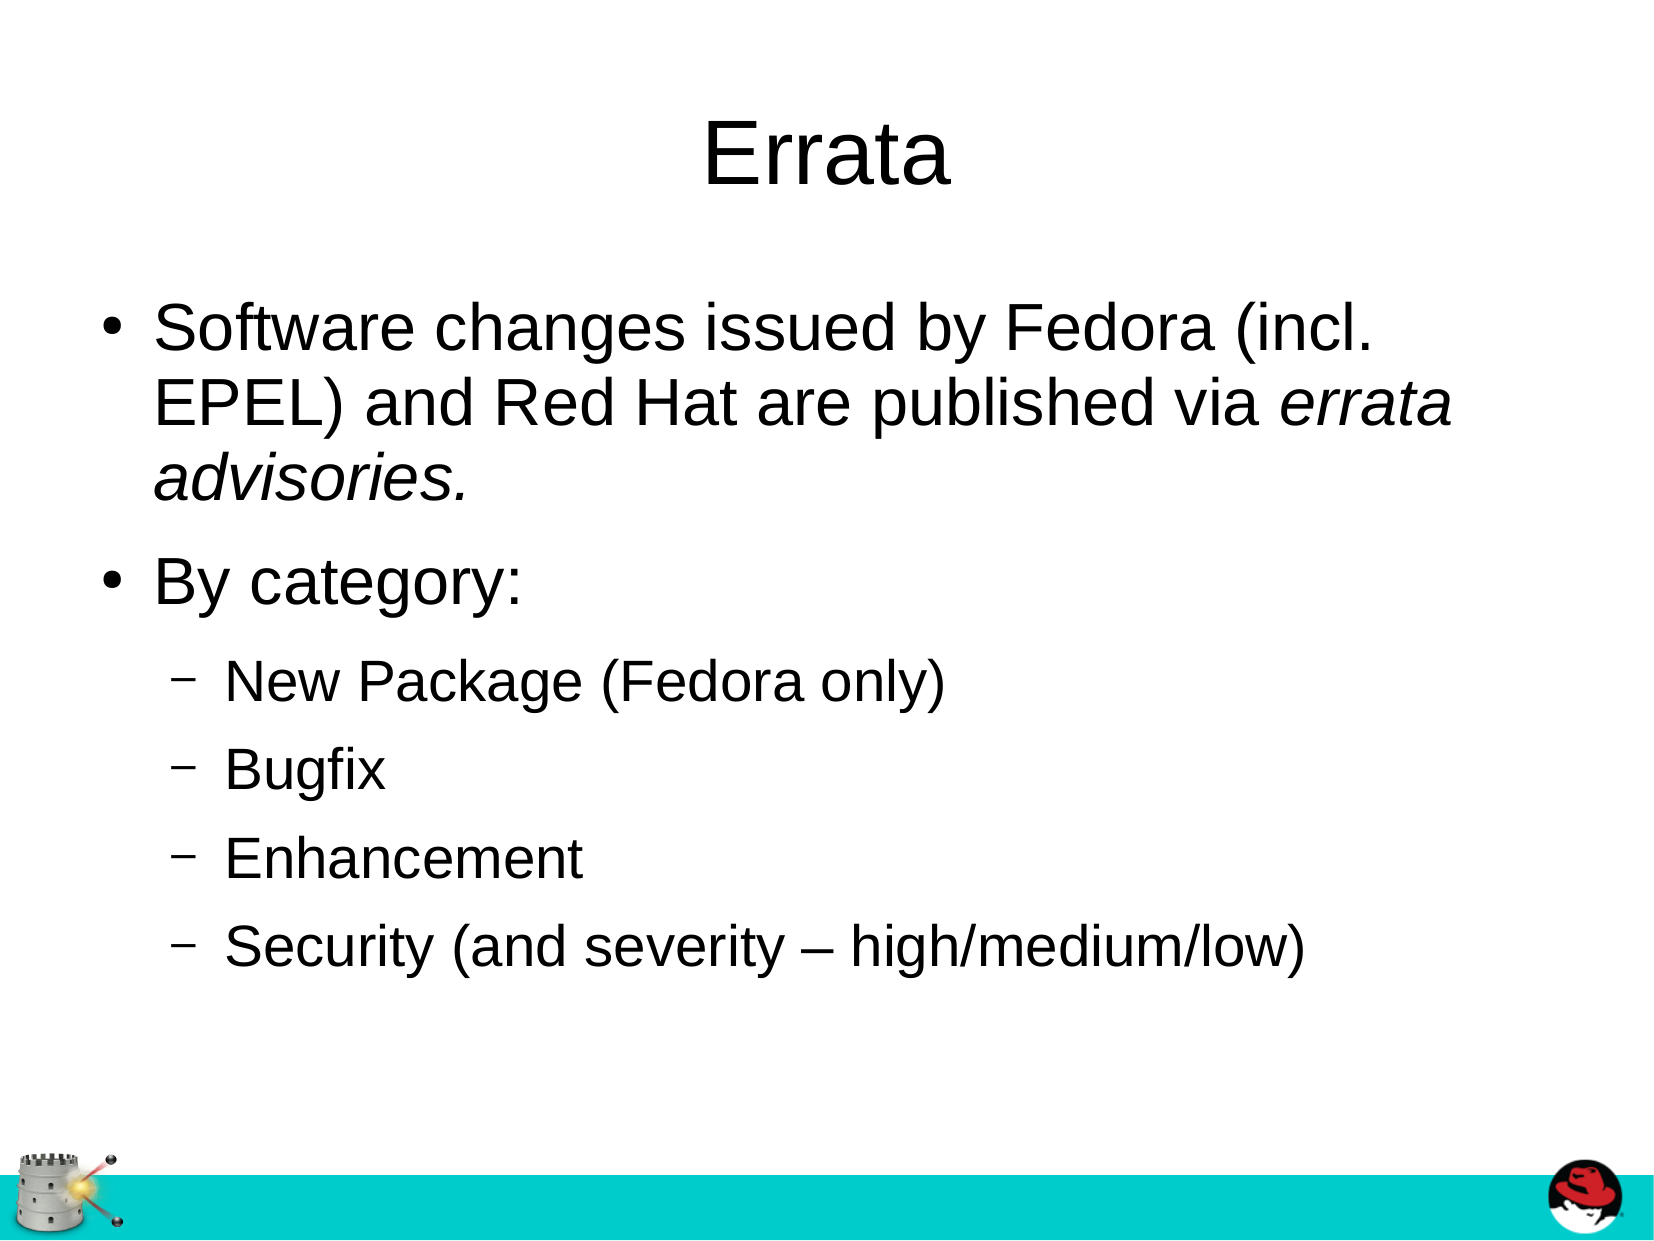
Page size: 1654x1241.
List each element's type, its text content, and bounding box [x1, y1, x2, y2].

picture [1547, 1157, 1630, 1235]
list Software changes issued by Fedora (incl. EPEL) and Red Hat are published via errata advisories. By category: New Package (Fedora only) Bugfix Enhancement Security (and severity – high/medium/low) [82, 290, 1571, 1010]
picture [5, 1138, 130, 1241]
title Errata [82, 49, 1571, 257]
